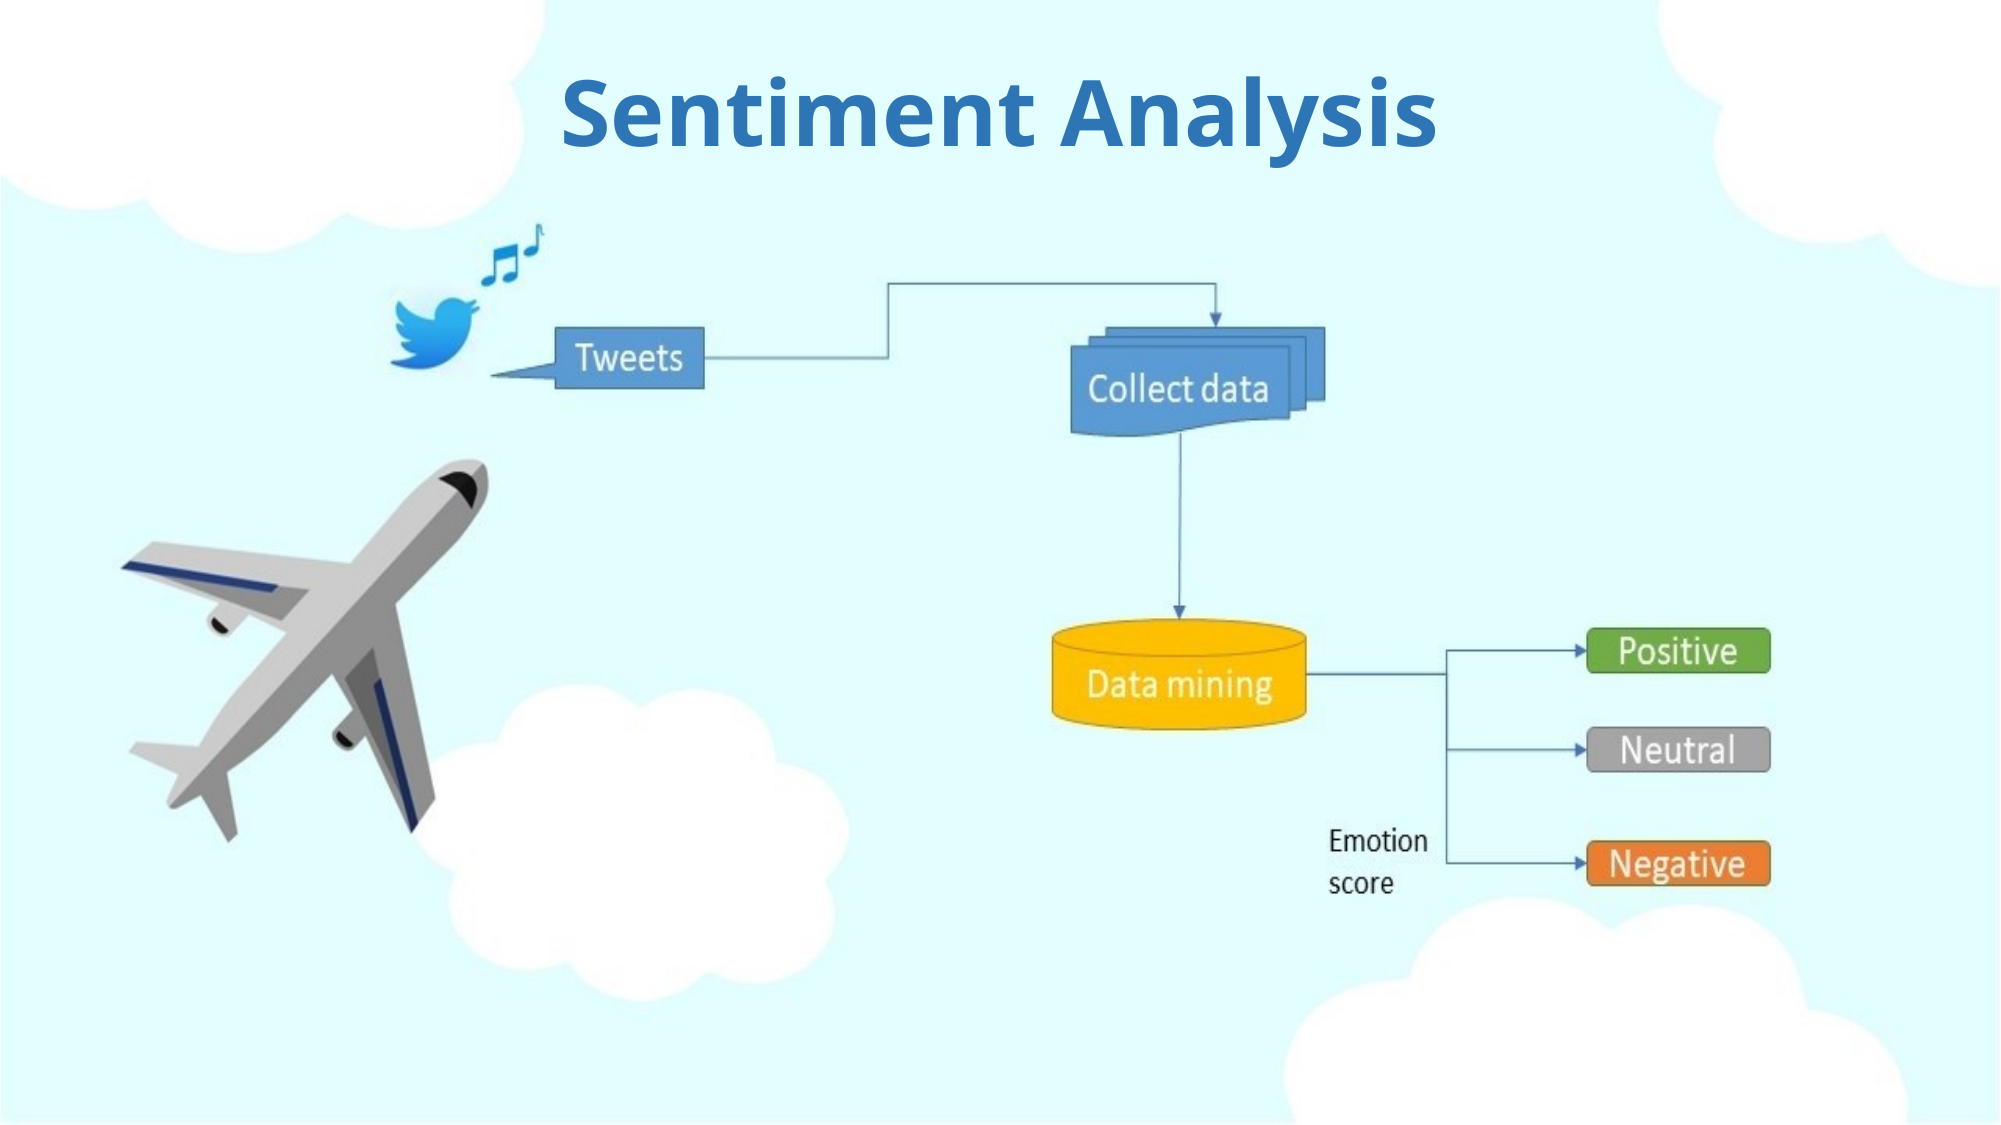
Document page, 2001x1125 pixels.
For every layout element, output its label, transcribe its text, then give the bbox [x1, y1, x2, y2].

title Sentiment Analysis [137, 7, 1863, 225]
picture [0, 0, 2000, 1125]
